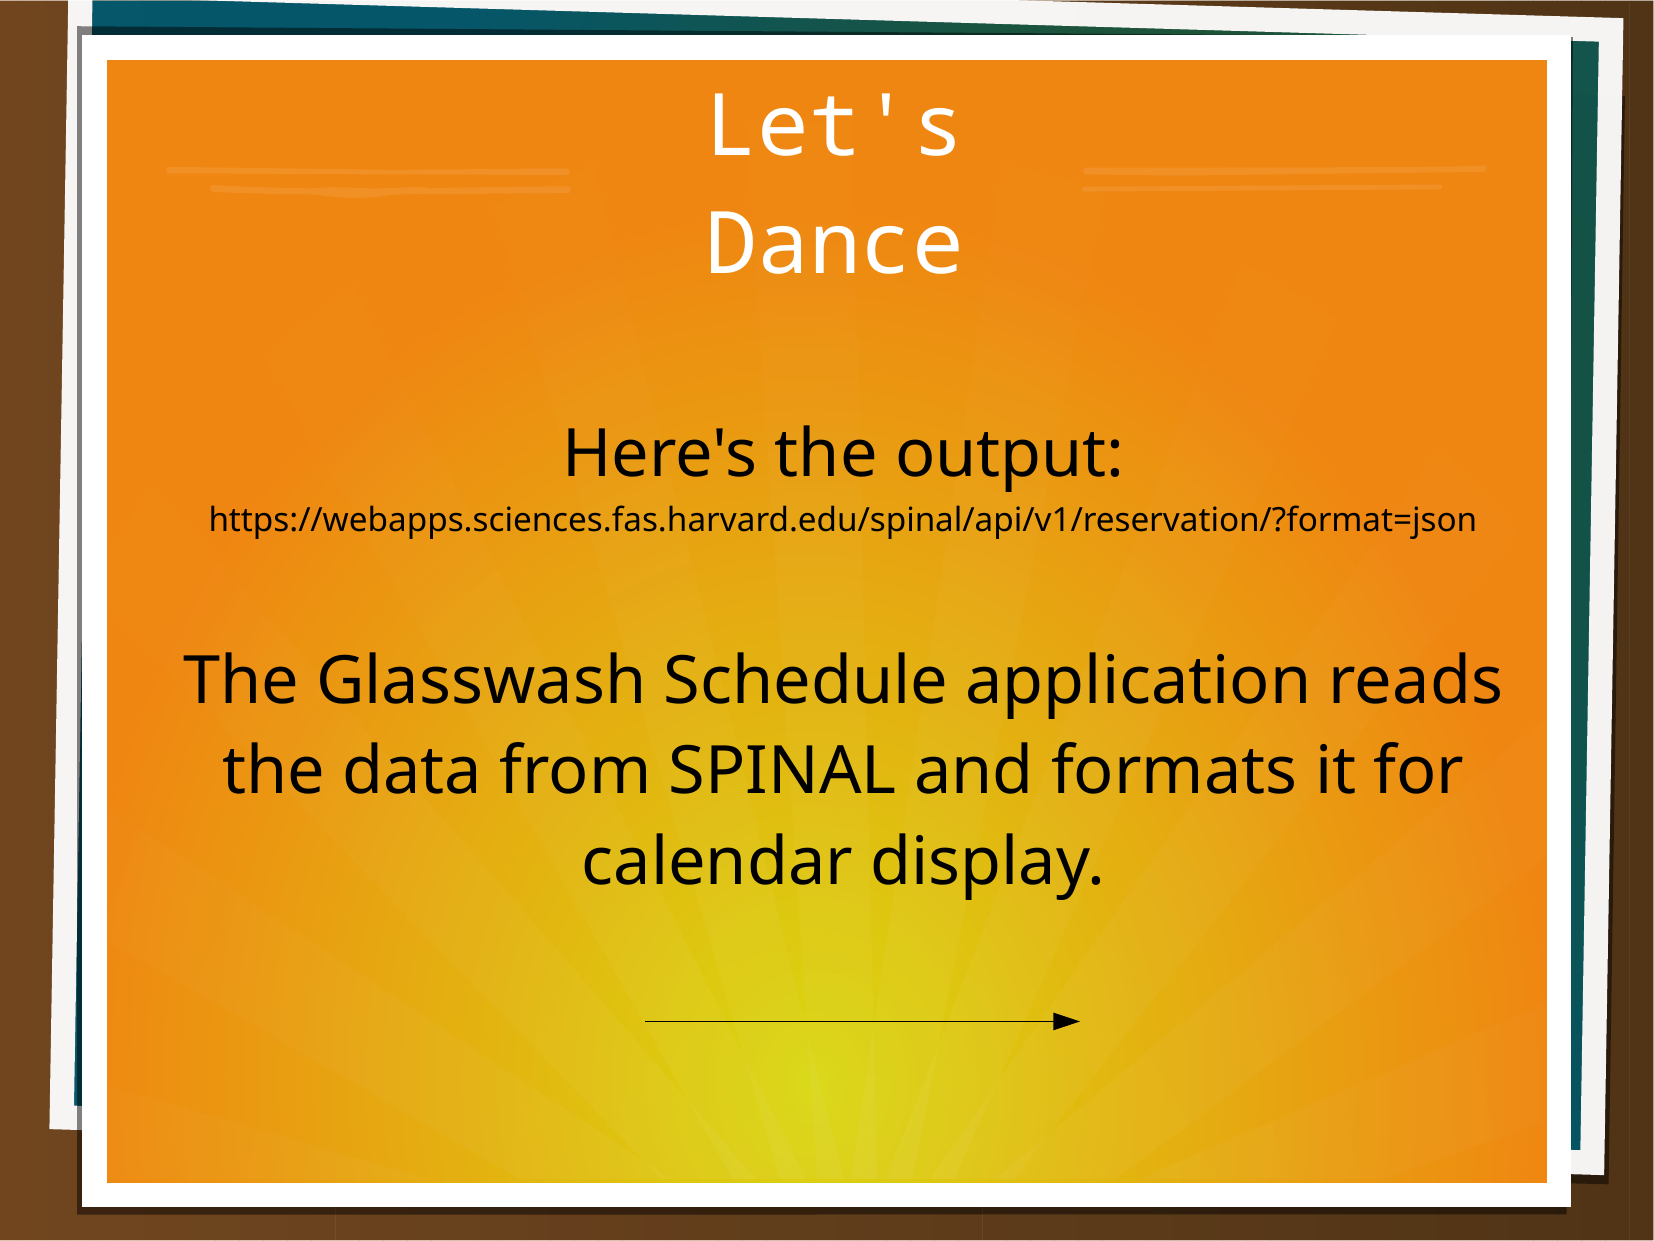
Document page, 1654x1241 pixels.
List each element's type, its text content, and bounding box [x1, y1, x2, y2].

subtitle Here's the output: https://webapps.sciences.fas.harvard.edu/spinal/api/v1/reservation/?format=json The Glasswash Schedule application reads the data from SPINAL and formats it for calendar display. [150, 260, 1538, 1141]
title Let's Dance [575, 92, 1096, 260]
